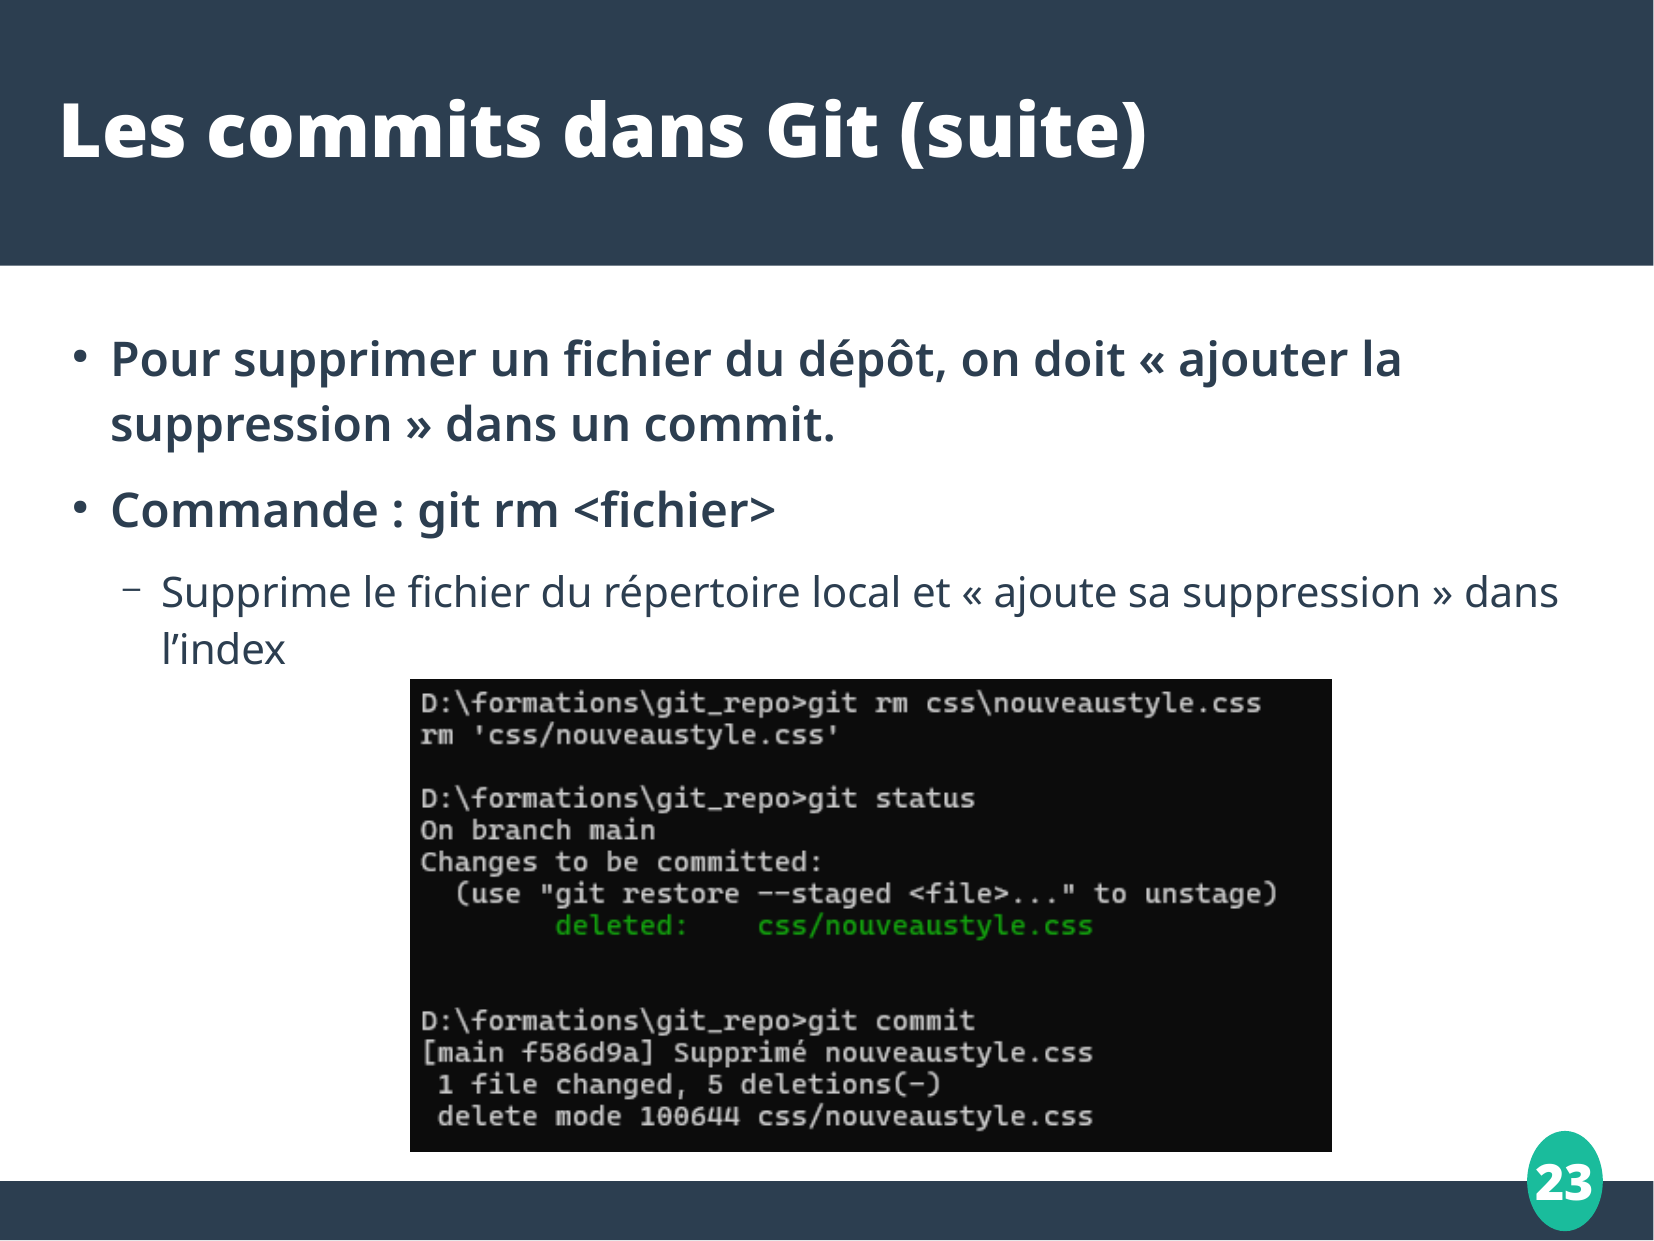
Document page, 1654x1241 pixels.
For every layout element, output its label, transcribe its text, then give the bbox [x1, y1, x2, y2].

picture [410, 679, 1332, 1152]
title Les commits dans Git (suite) [59, 49, 1595, 207]
list Pour supprimer un fichier du dépôt, on doit « ajouter la suppression » dans un commit. Commande : git rm <fichier> Supprime le fichier du répertoire local et « ajoute sa suppression » dans l’index [59, 324, 1595, 680]
